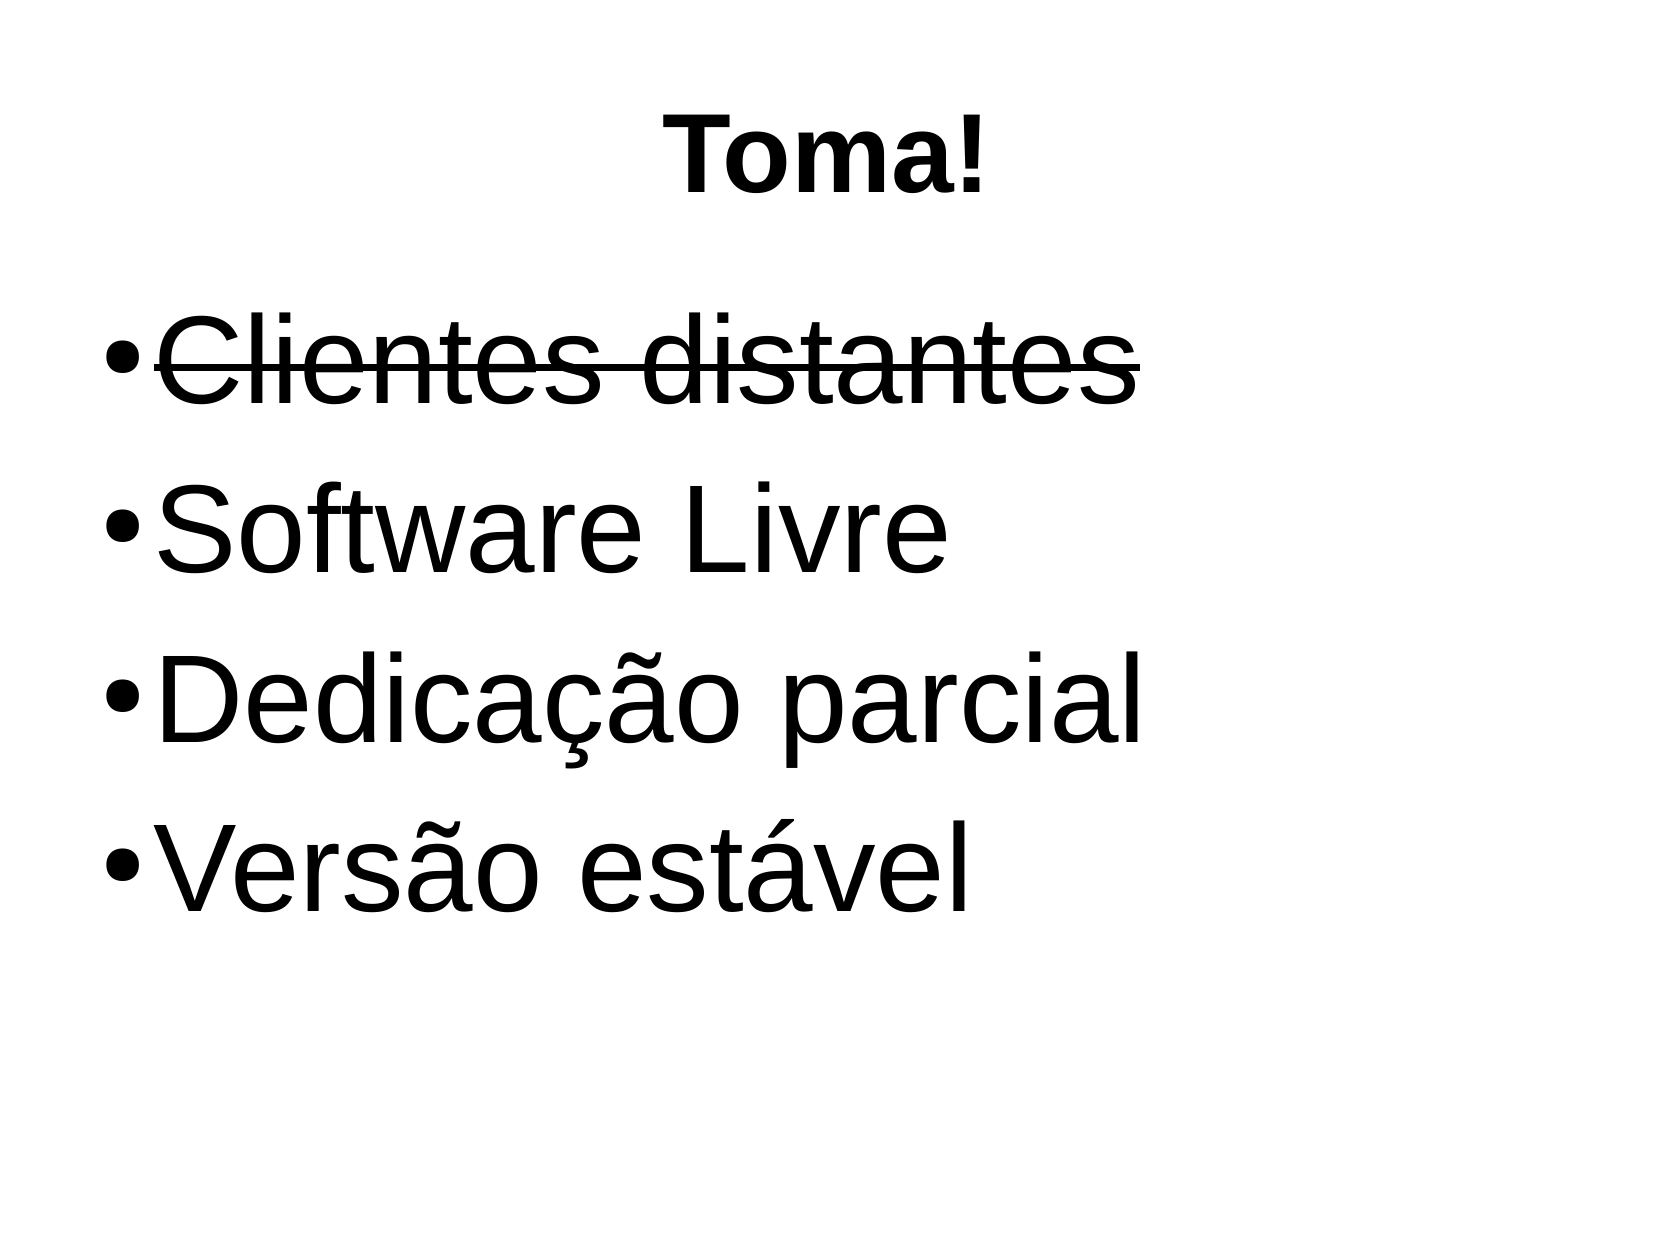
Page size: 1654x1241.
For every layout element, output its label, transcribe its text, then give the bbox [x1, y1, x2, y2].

list Clientes distantes Software Livre Dedicação parcial Versão estável [82, 290, 1571, 1109]
title Toma! [82, 49, 1571, 257]
